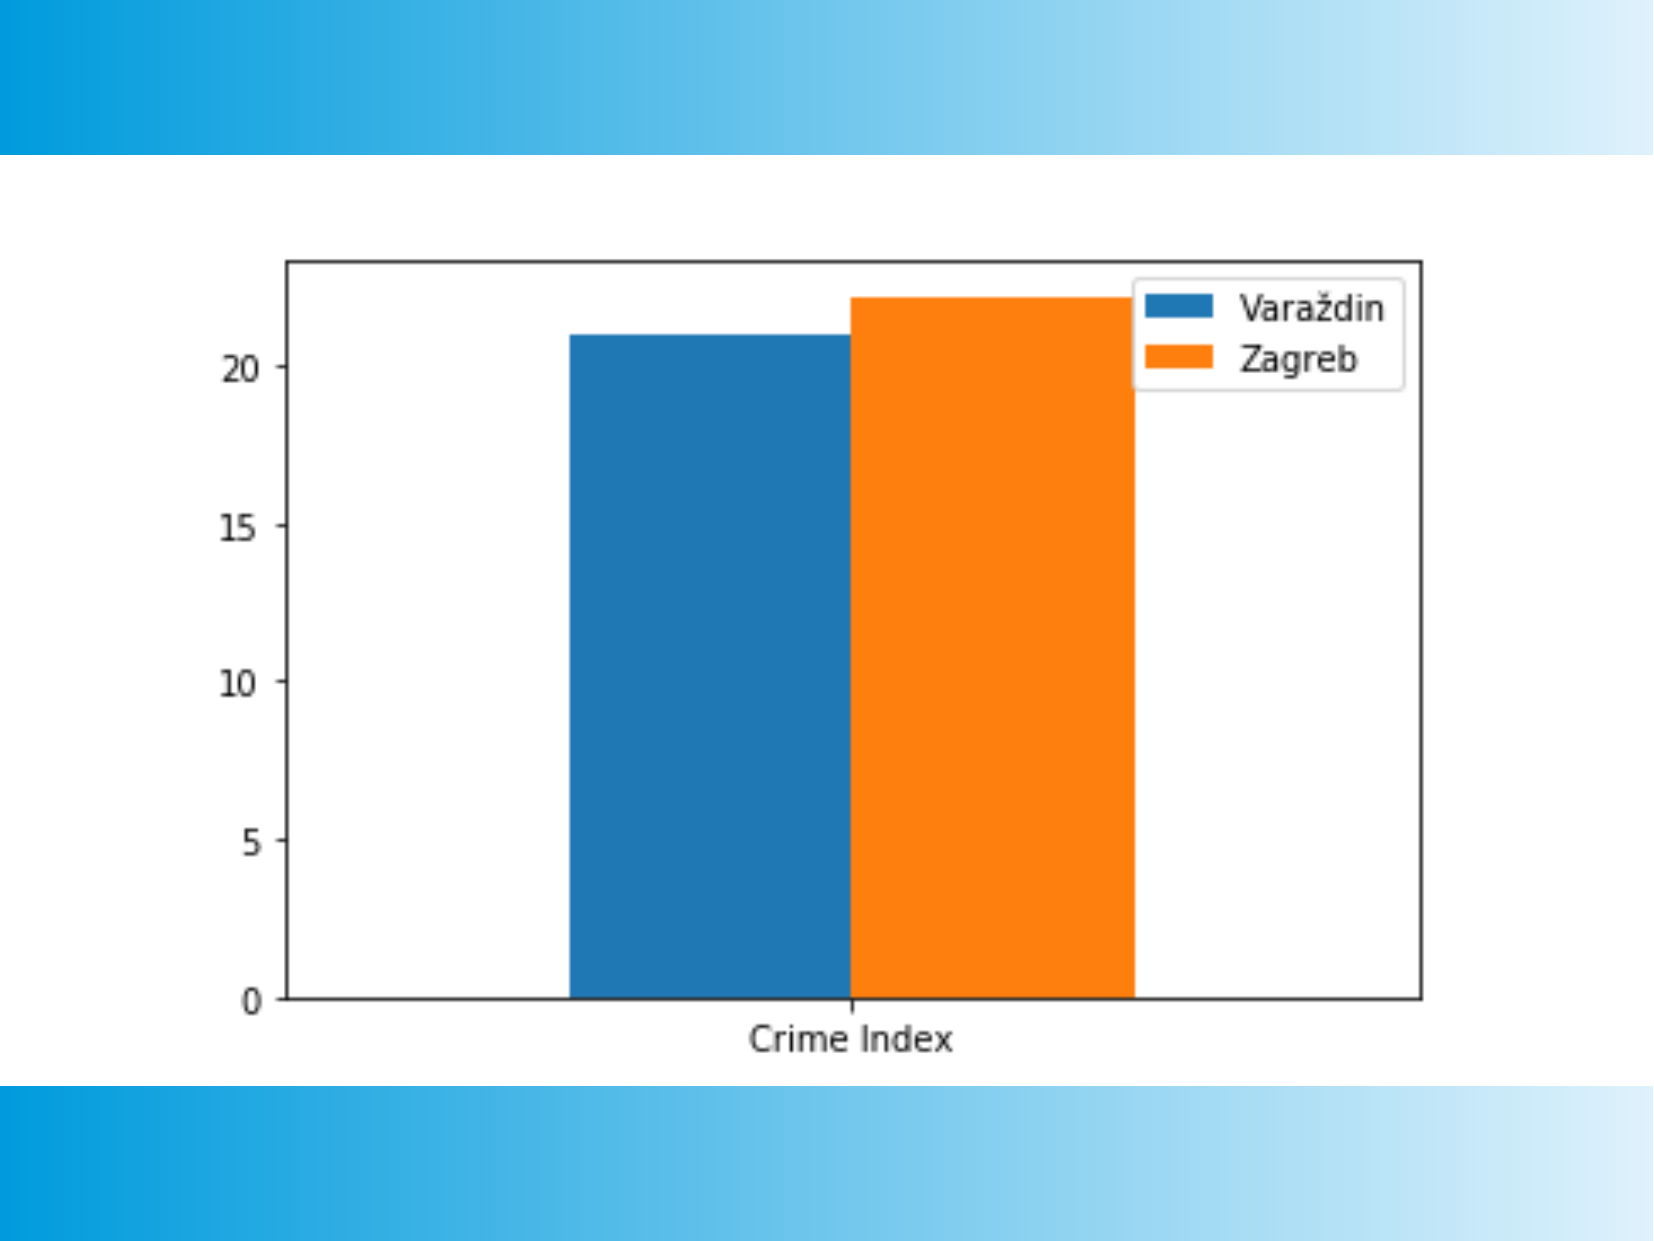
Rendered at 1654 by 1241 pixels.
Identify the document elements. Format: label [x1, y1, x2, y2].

picture [195, 241, 1441, 1081]
